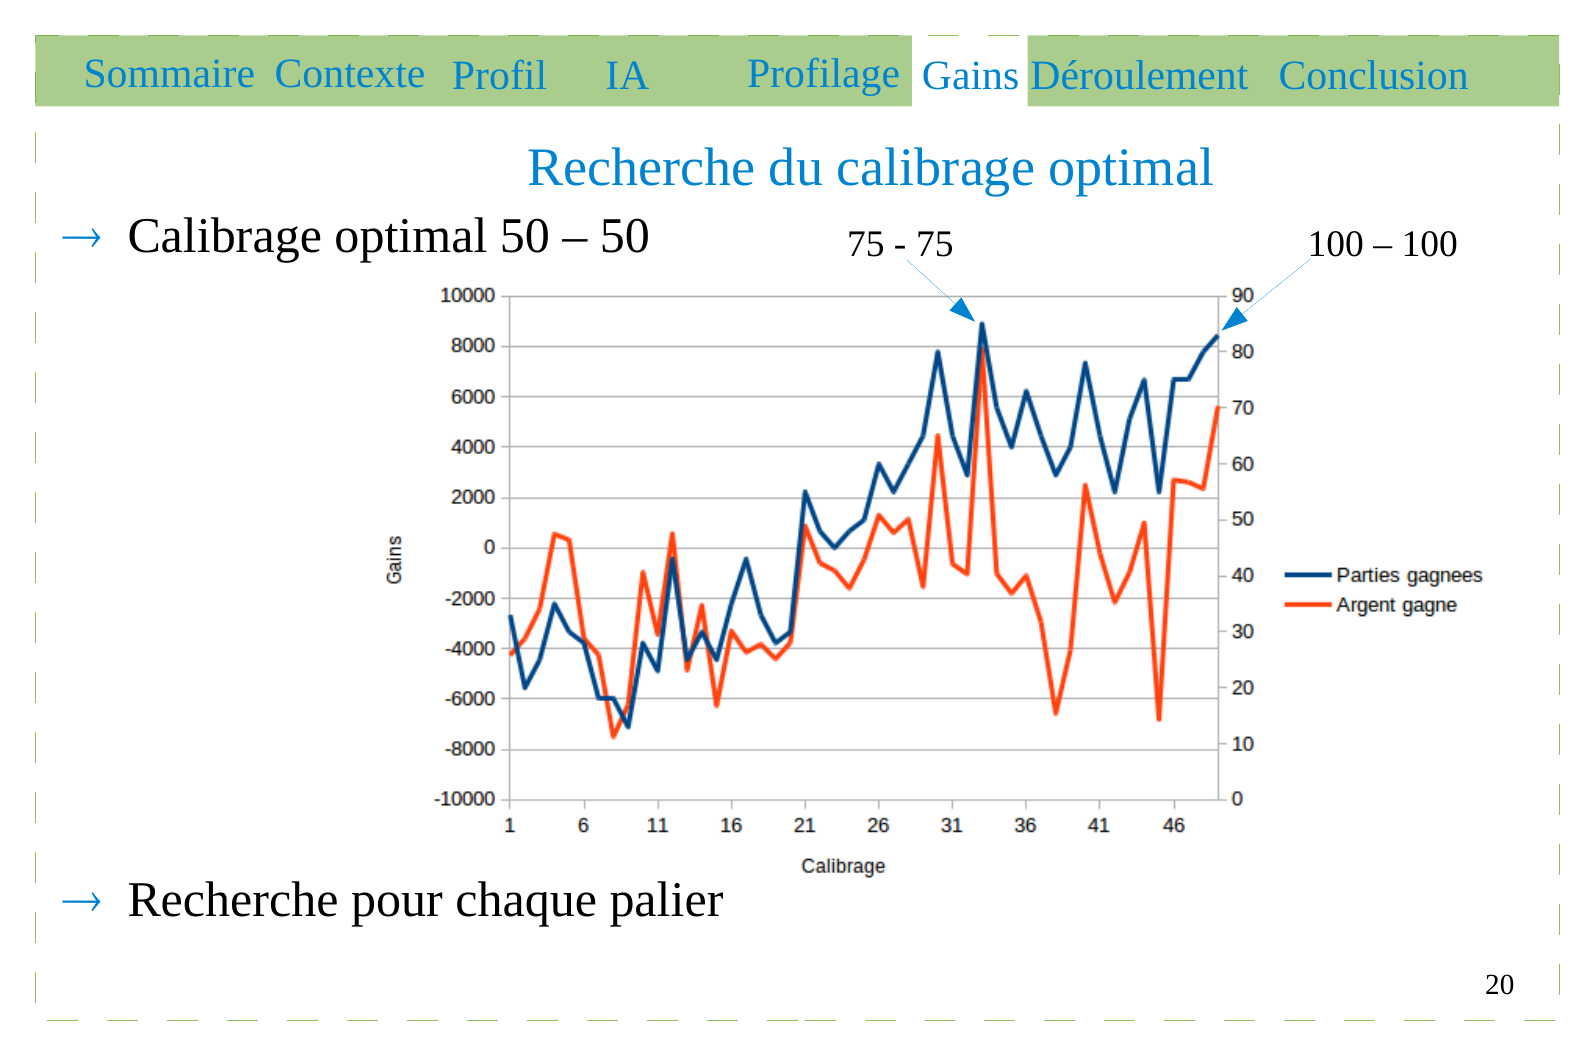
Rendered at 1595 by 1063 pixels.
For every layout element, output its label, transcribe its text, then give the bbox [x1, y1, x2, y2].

text_box 100 – 100 [1293, 215, 1473, 272]
text_box [35, 35, 912, 107]
text_box Sommaire [68, 42, 284, 105]
text_box 75 - 75 [832, 215, 969, 272]
text_box Recherche du calibrage optimal [35, 129, 1560, 205]
picture [1347, 271, 1501, 909]
text_box [1027, 35, 1560, 107]
text_box Profil [437, 45, 567, 107]
text_box IA [590, 45, 804, 107]
text_box Déroulement [1047, 45, 1264, 107]
text_box Conclusion [1264, 45, 1501, 107]
text_box Contexte [284, 42, 449, 105]
text_box Profilage [732, 42, 934, 105]
text_box ® Calibrage optimal 50 – 50 ® Recherche pour chaque palier [47, 200, 1347, 1016]
text_box Gains [907, 45, 1047, 107]
